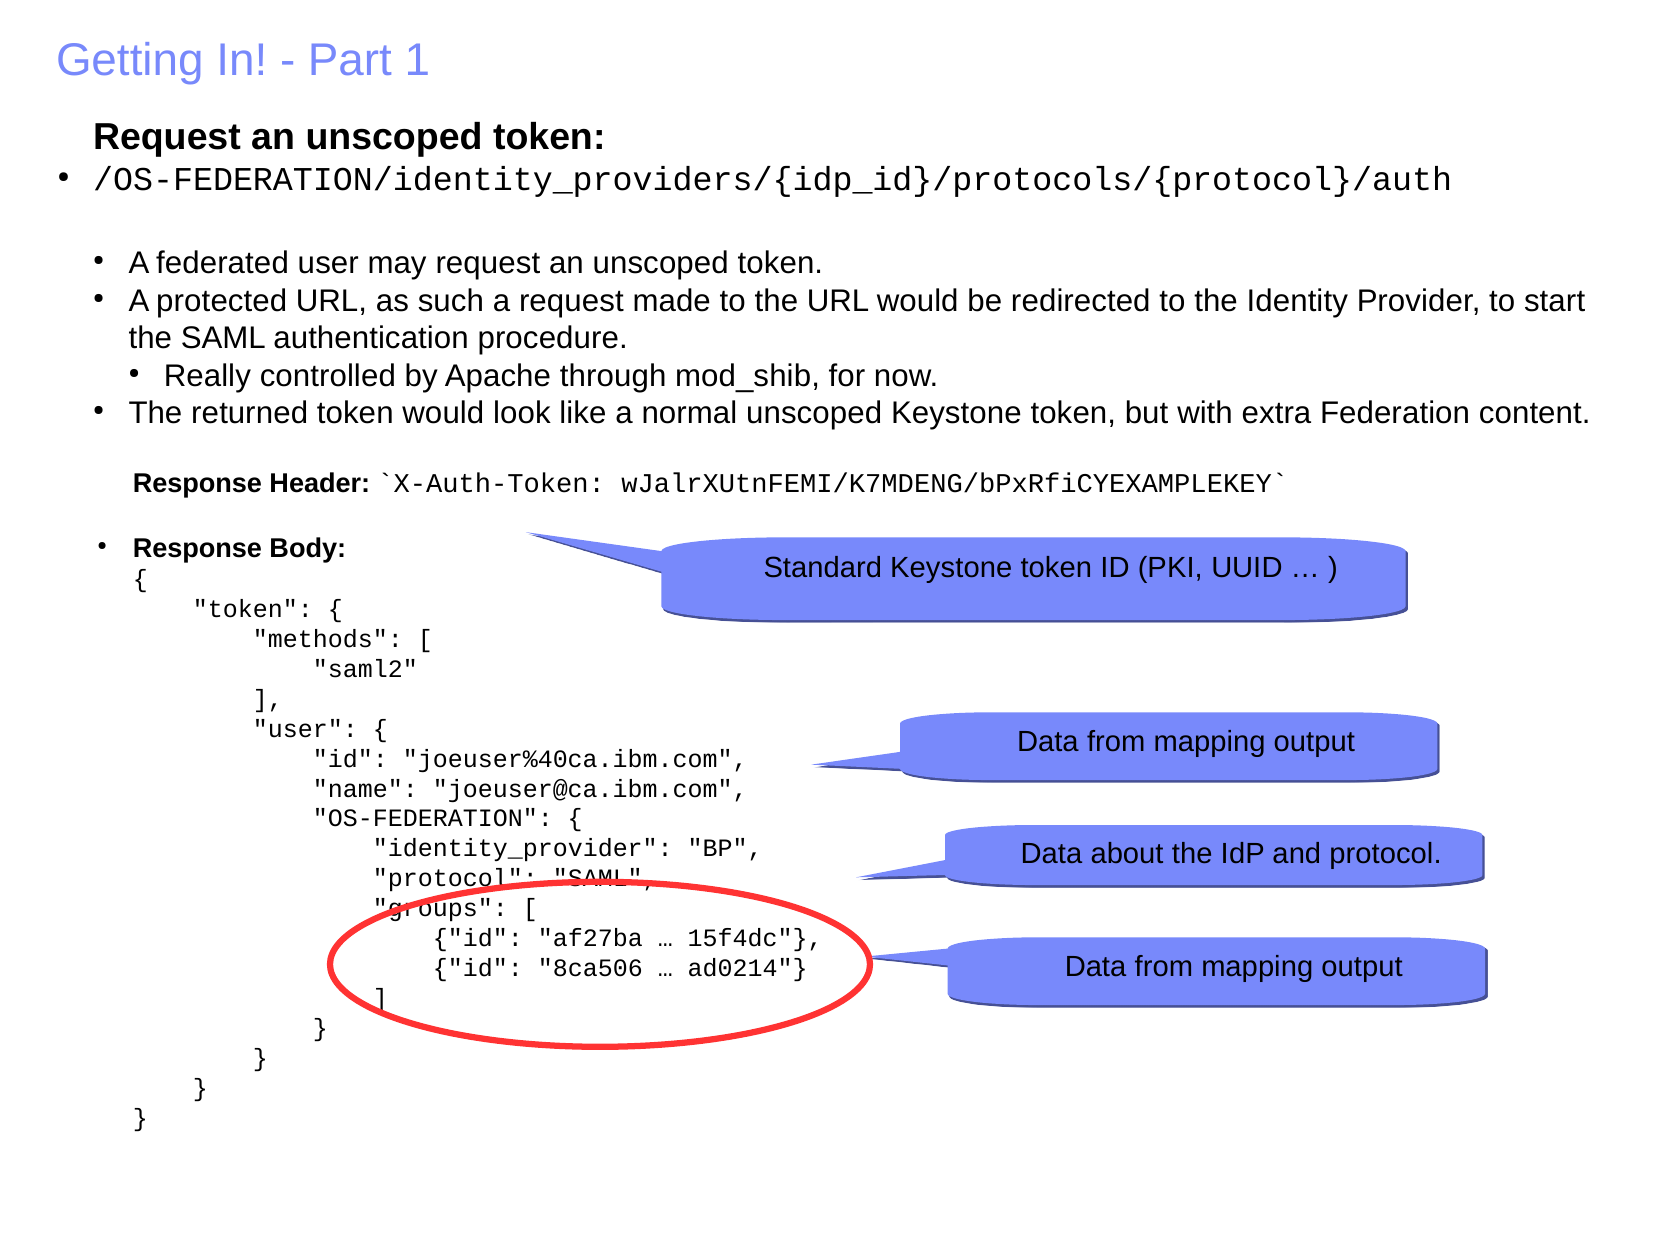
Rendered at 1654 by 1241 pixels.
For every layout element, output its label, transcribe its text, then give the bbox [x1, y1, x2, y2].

text_box Standard Keystone token ID (PKI, UUID … ) [525, 532, 1406, 621]
text_box Data from mapping output [811, 712, 1438, 781]
text_box A federated user may request an unscoped token. A protected URL, as such a request made to the URL would be redirected to the Identity Provider, to start the SAML authentication procedure. Really controlled by Apache through mod_shib, for now. The returned token would look like a normal unscoped Keystone token, but with extra Federation content. [42, 235, 1613, 438]
text_box Data from mapping output [872, 937, 1486, 1006]
text_box Request an unscoped token: /OS-FEDERATION/identity_providers/{idp_id}/protocols/{protocol}/auth [42, 104, 1613, 206]
text_box Data about the IdP and protocol. [856, 825, 1483, 886]
text_box Response Header: `X-Auth-Token: wJalrXUtnFEMI/K7MDENG/bPxRfiCYEXAMPLEKEY` Response Body: { "token": { "methods": [ "saml2" ], "user": { "id": "joeuser%40ca.ibm.com", "name": "joeuser@ca.ibm.com", "OS-FEDERATION": { "identity_provider": "BP", "protocol": "SAML", "groups": [ {"id": "af27ba … 15f4dc"}, {"id": "8ca506 … ad0214"} ] } } } } [82, 457, 1602, 1140]
text_box Getting In! - Part 1 [41, 28, 1613, 101]
